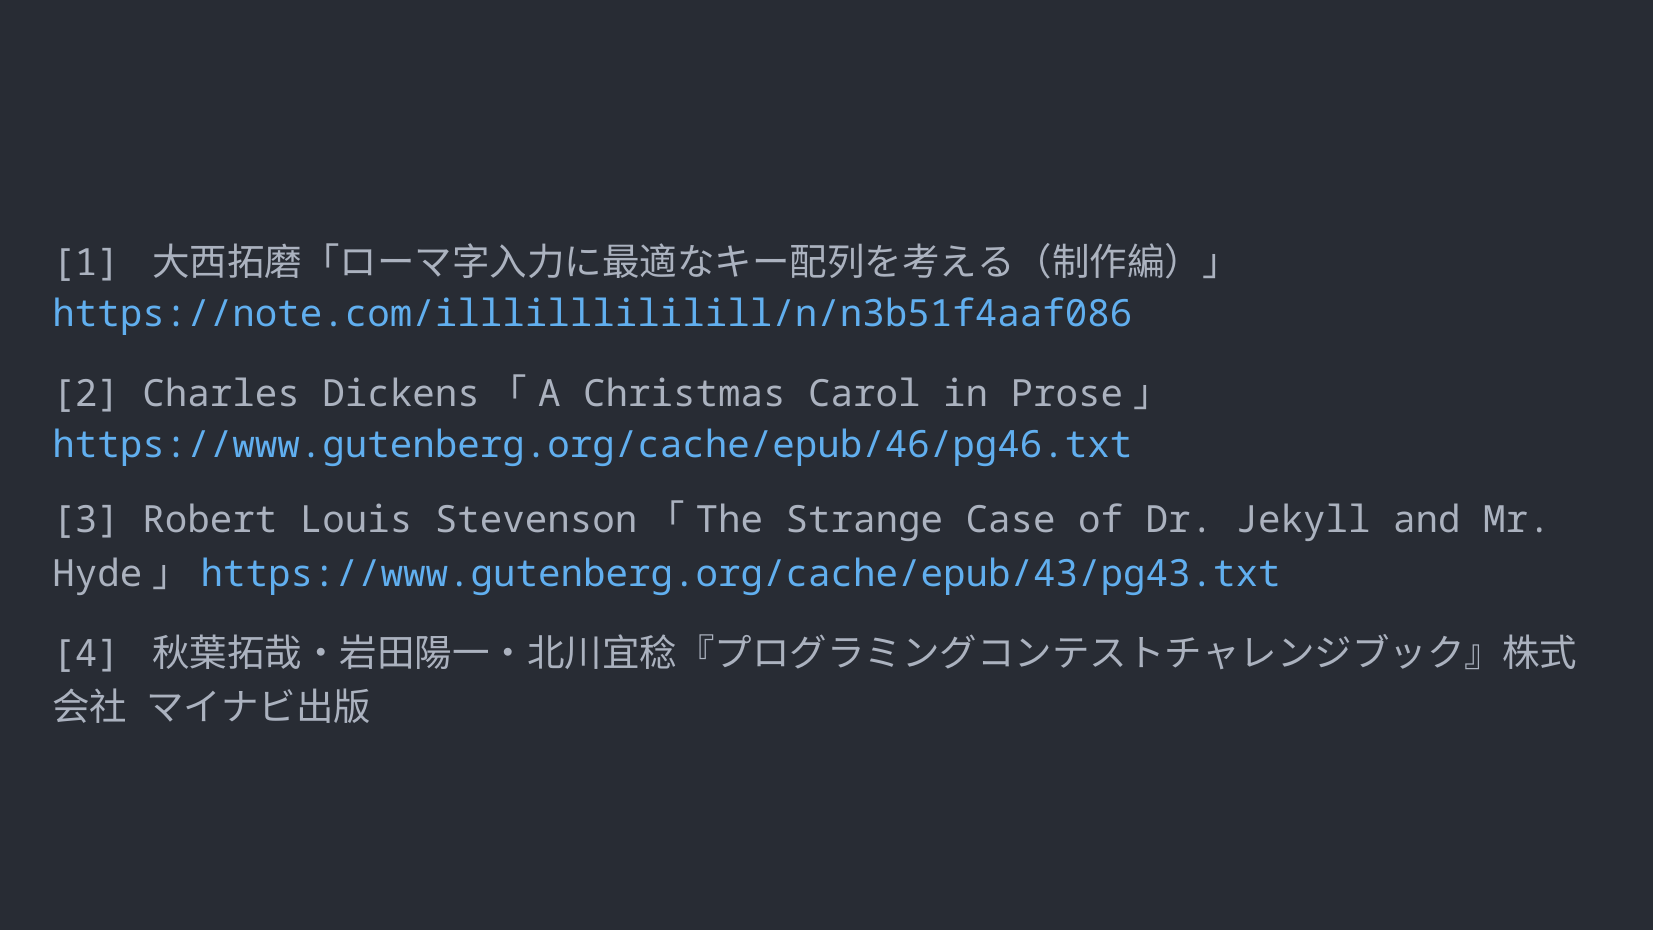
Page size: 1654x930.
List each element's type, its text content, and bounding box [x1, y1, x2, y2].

text_box [1] 大西拓磨「ローマ字入力に最適なキー配列を考える（制作編）」https://note.com/illlilllililill/n/n3b51f4aaf086 [2] Charles Dickens「A Christmas Carol in Prose」https://www.gutenberg.org/cache/epub/46/pg46.txt [3] Robert Louis Stevenson「The Strange Case of Dr. Jekyll and Mr. Hyde」https://www.gutenberg.org/cache/epub/43/pg43.txt [4] 秋葉拓哉・岩田陽一・北川宜稔『プログラミングコンテストチャレンジブック』株式会社 マイナビ出版 [37, 225, 1613, 826]
